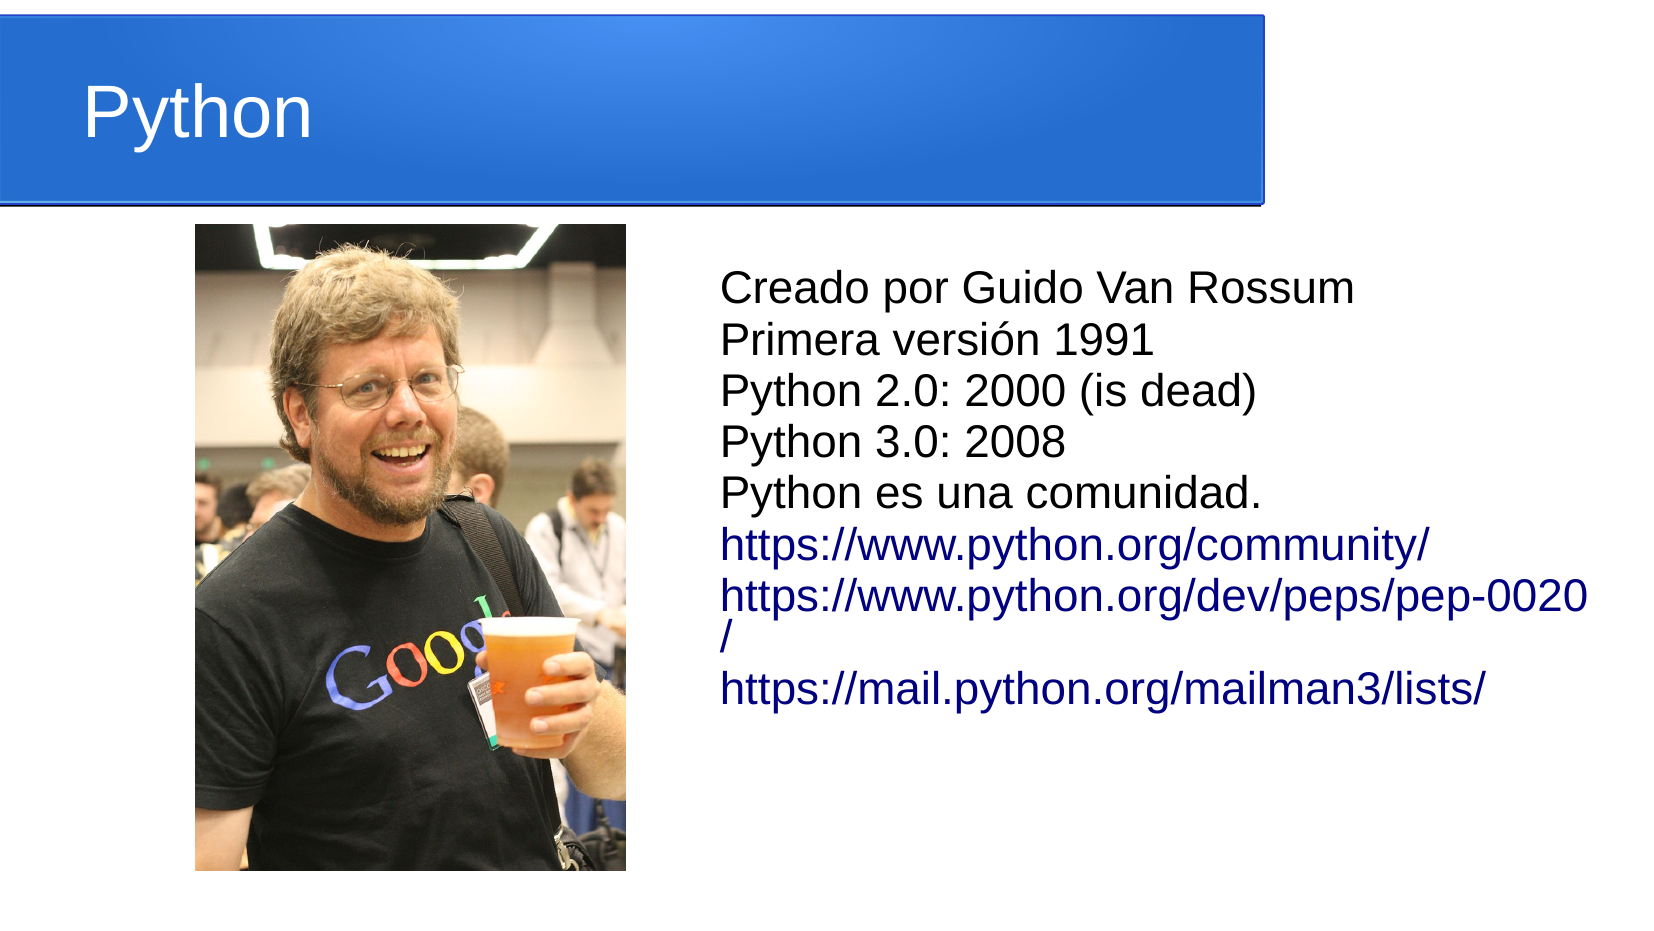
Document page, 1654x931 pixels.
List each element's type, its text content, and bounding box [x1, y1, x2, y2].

text_box Creado por Guido Van Rossum Primera versión 1991 Python 2.0: 2000 (is dead) Python 3.0: 2008 Python es una comunidad. https://www.python.org/community/ https://www.python.org/dev/peps/pep-0020/ https://mail.python.org/mailman3/lists/ [705, 255, 1604, 841]
title Python [82, 35, 1235, 189]
picture [195, 224, 626, 871]
